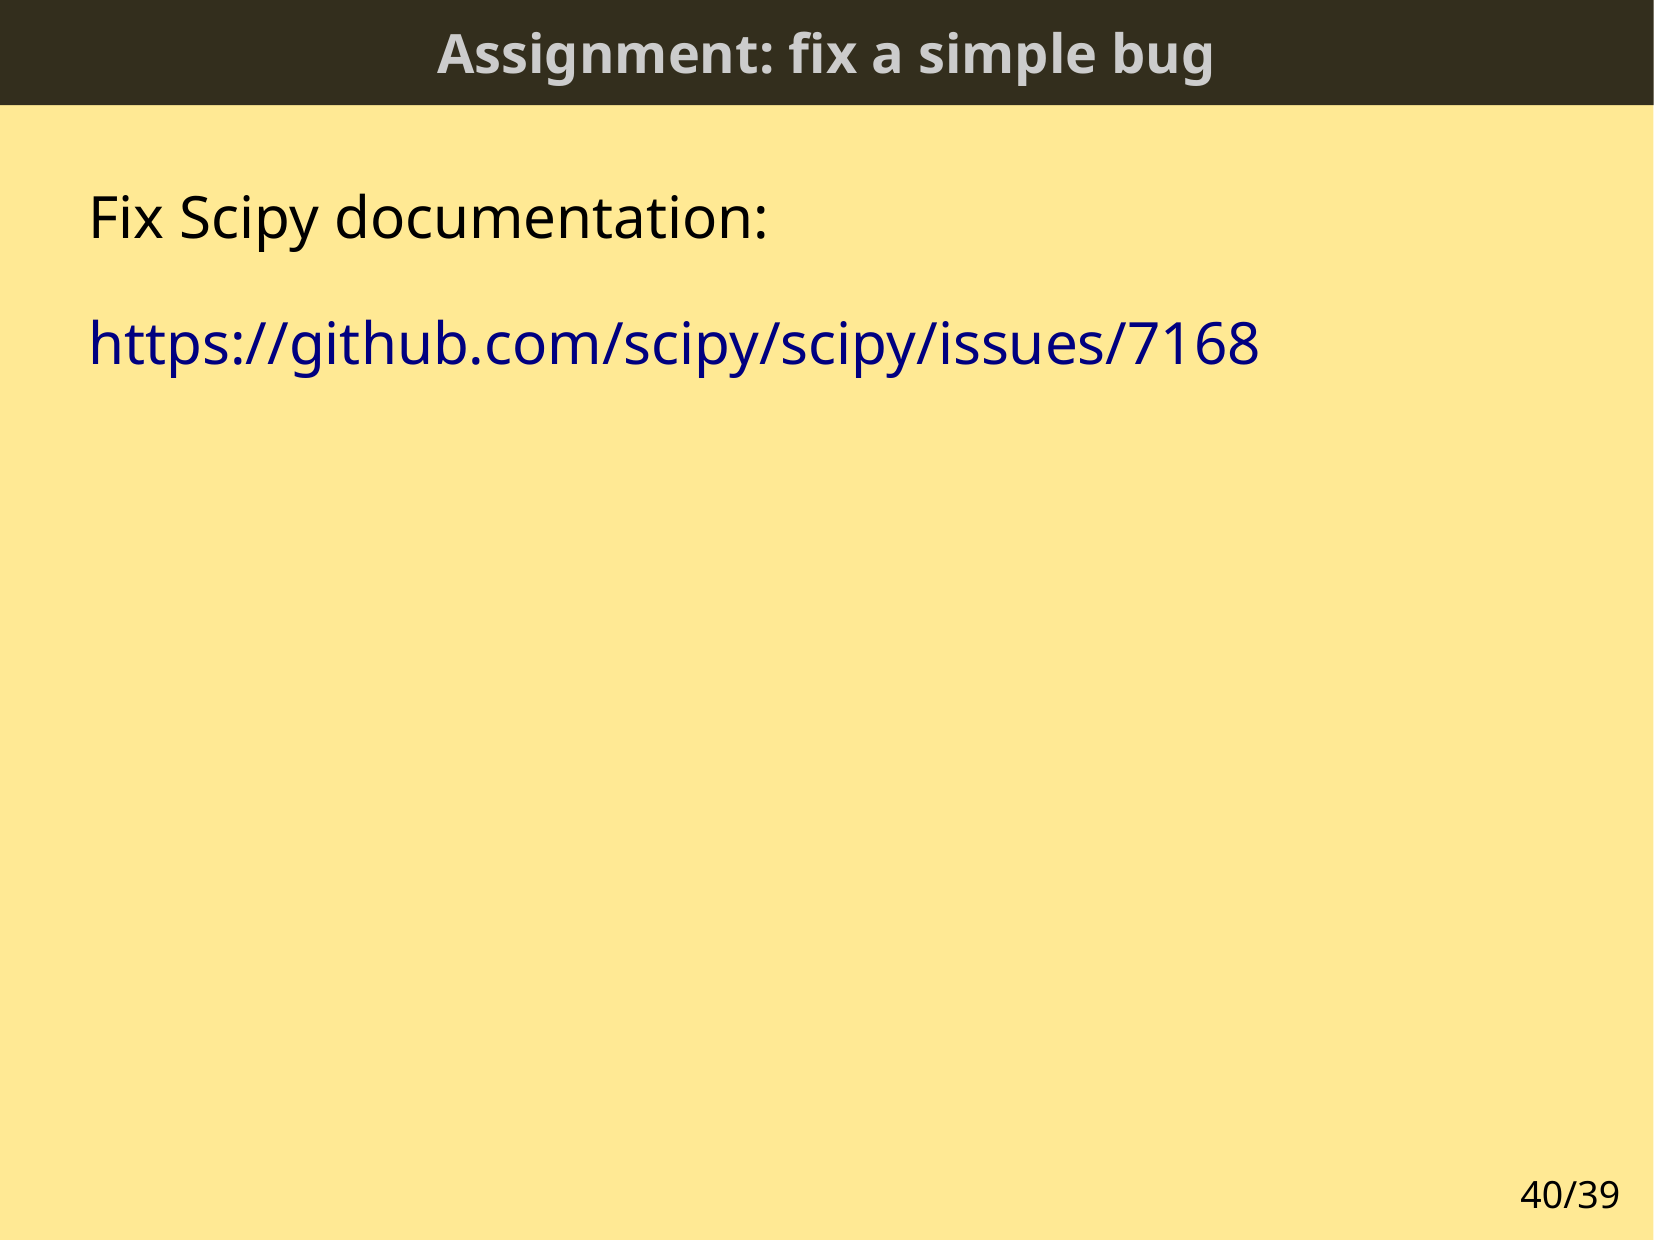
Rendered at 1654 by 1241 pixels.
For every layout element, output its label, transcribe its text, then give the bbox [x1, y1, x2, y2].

list Fix Scipy documentation: https://github.com/scipy/scipy/issues/7168 [0, 105, 1654, 1241]
title Assignment: fix a simple bug [0, 0, 1654, 105]
